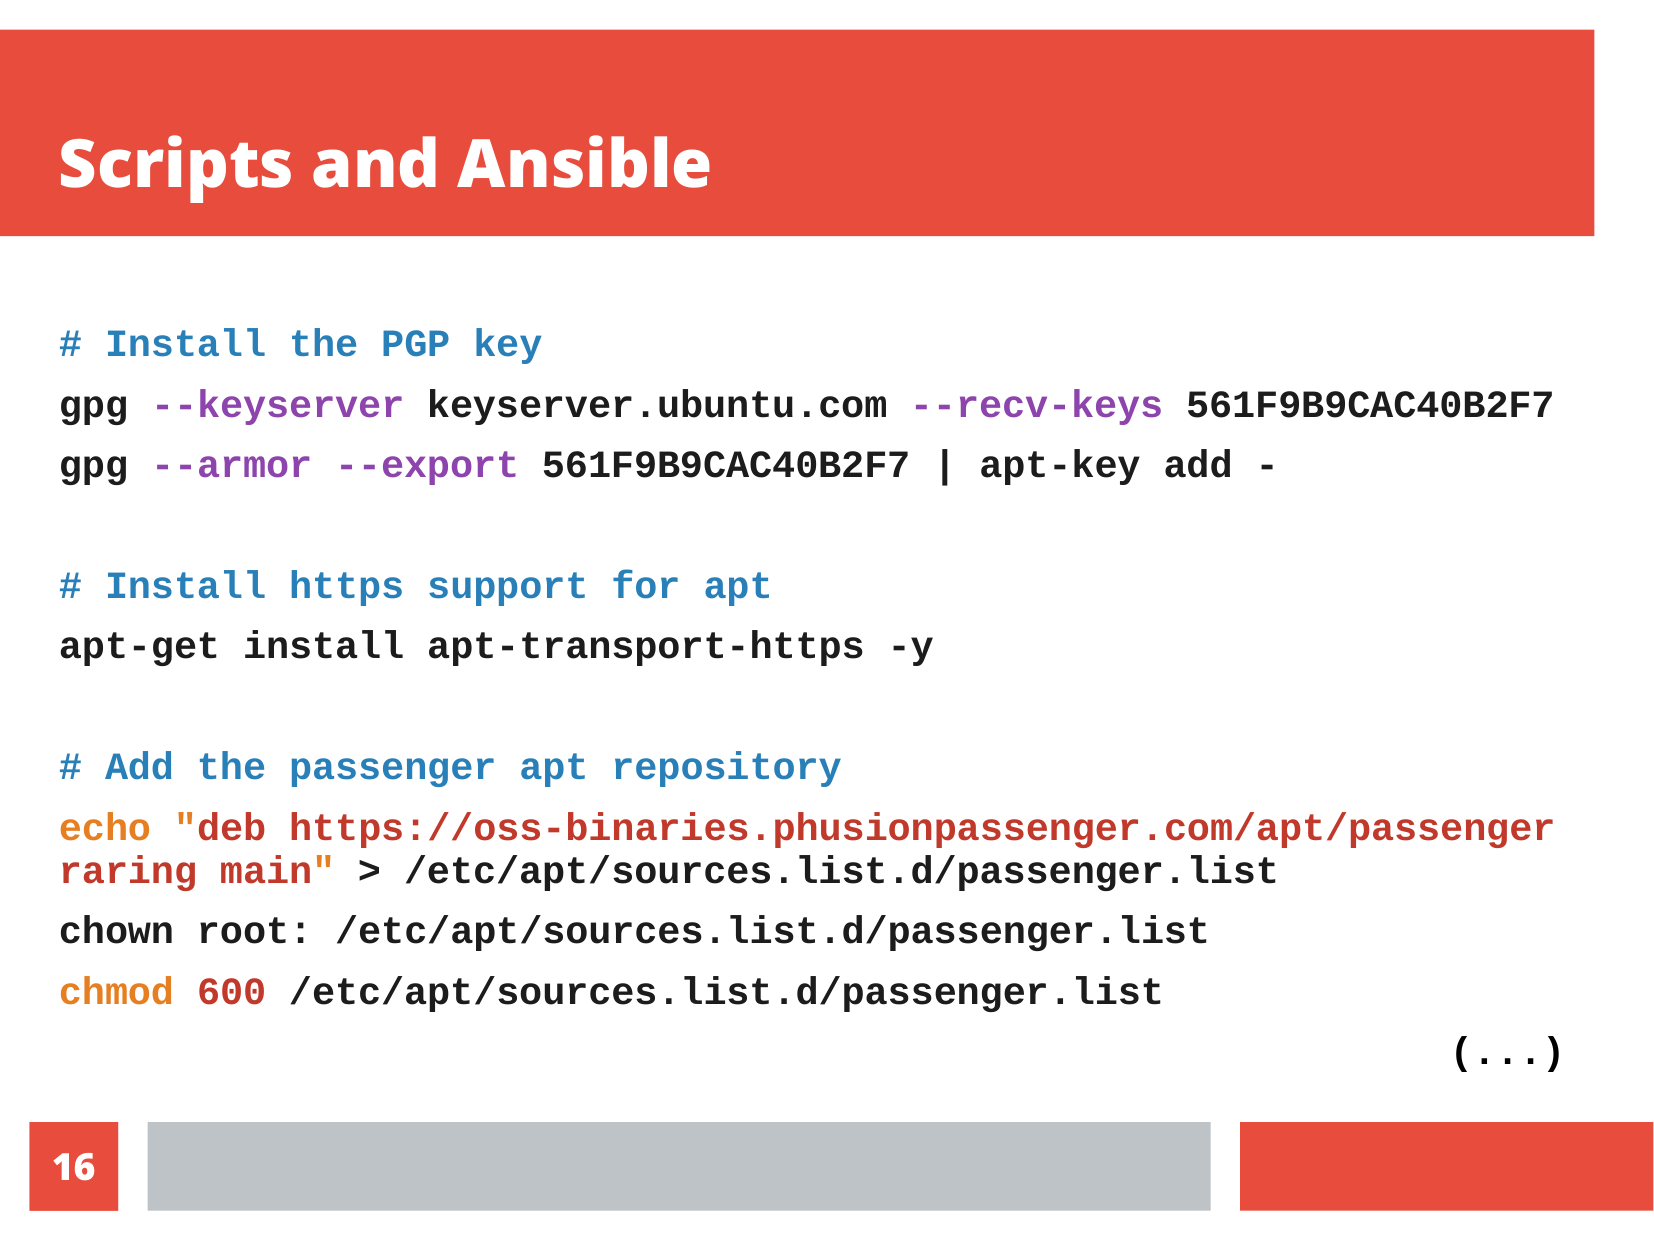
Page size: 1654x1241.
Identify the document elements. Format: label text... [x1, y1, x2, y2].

list # Install the PGP key gpg --keyserver keyserver.ubuntu.com --recv-keys 561F9B9CAC40B2F7 gpg --armor --export 561F9B9CAC40B2F7 | apt-key add - # Install https support for apt apt-get install apt-transport-https -y # Add the passenger apt repository echo "deb https://oss-binaries.phusionpassenger.com/apt/passenger raring main" > /etc/apt/sources.list.d/passenger.list chown root: /etc/apt/sources.list.d/passenger.list chmod 600 /etc/apt/sources.list.d/passenger.list (...) [59, 324, 1565, 1093]
title Scripts and Ansible [59, 59, 1595, 207]
